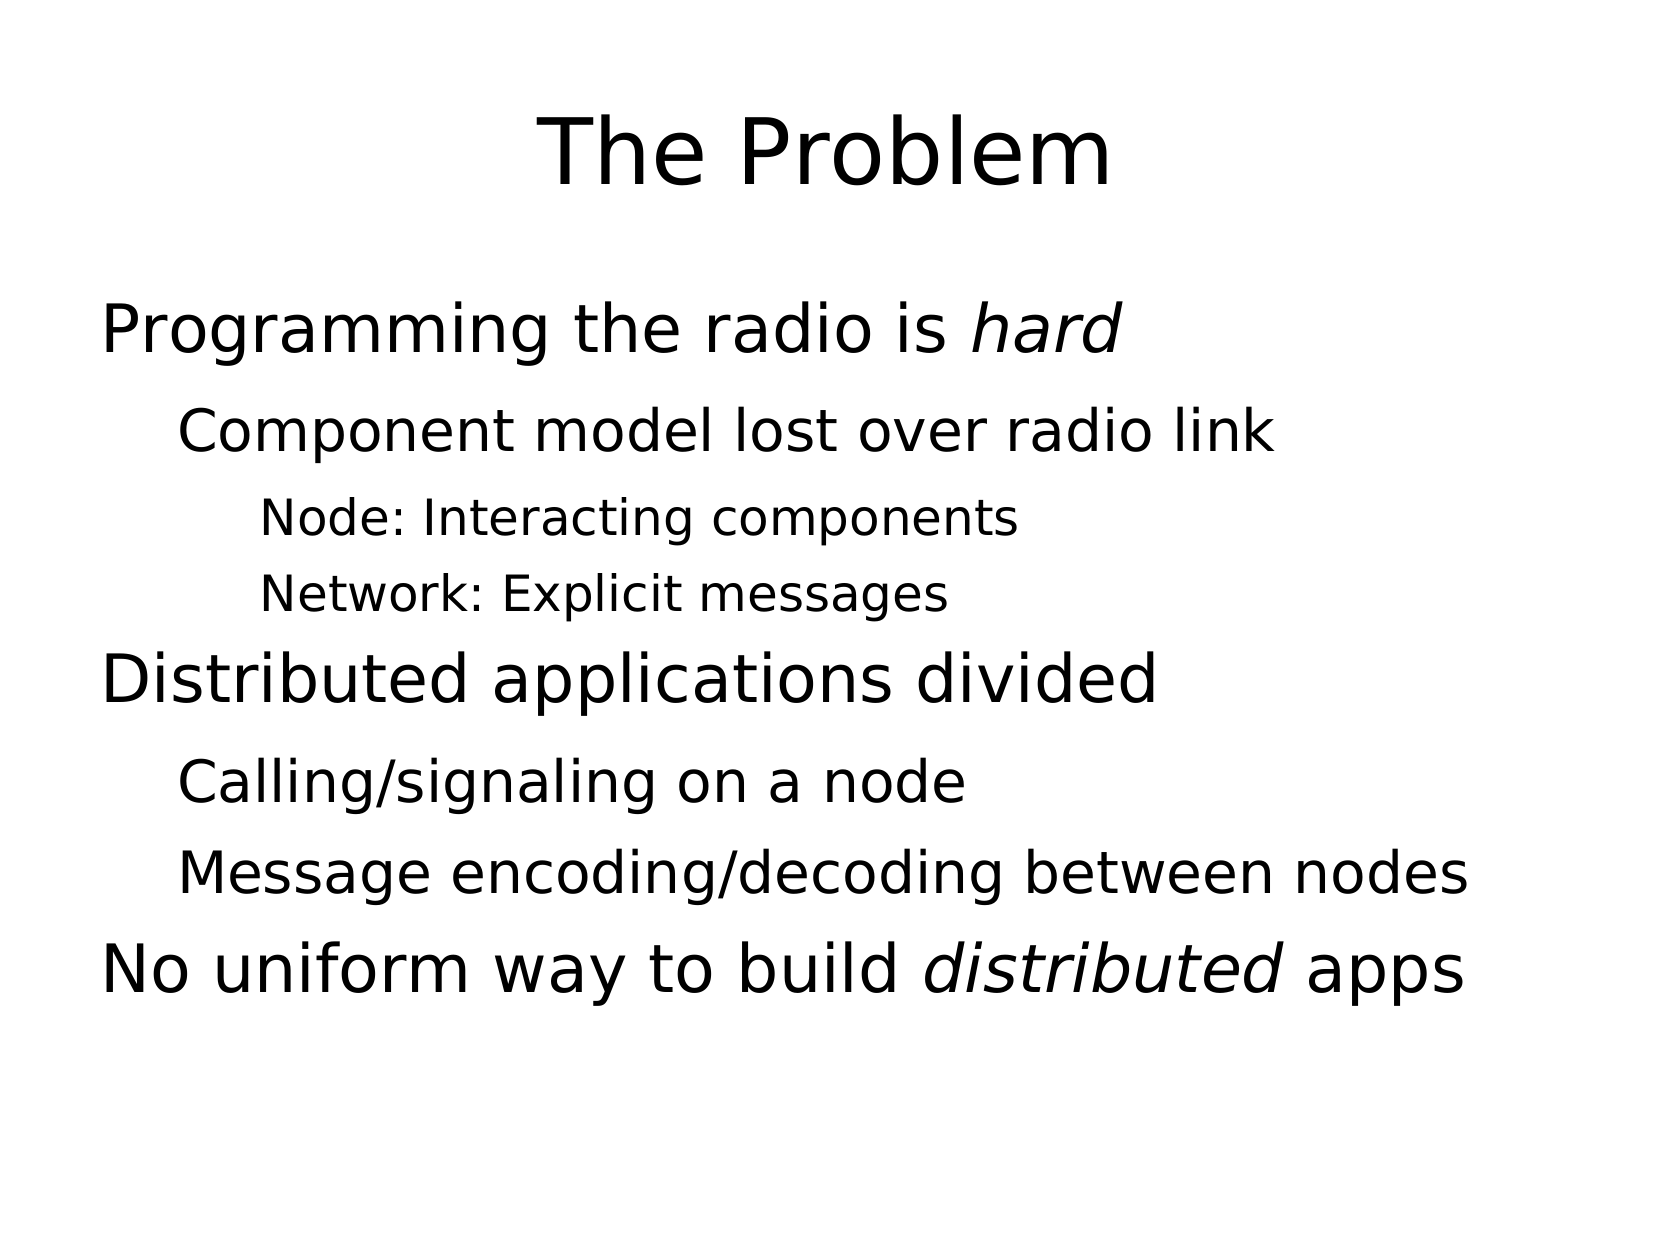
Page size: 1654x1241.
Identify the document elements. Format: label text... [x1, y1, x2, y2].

list Programming the radio is hard Component model lost over radio link Node: Interacting components Network: Explicit messages Distributed applications divided Calling/signaling on a node Message encoding/decoding between nodes No uniform way to build distributed apps [82, 290, 1571, 1094]
title The Problem [82, 56, 1571, 250]
